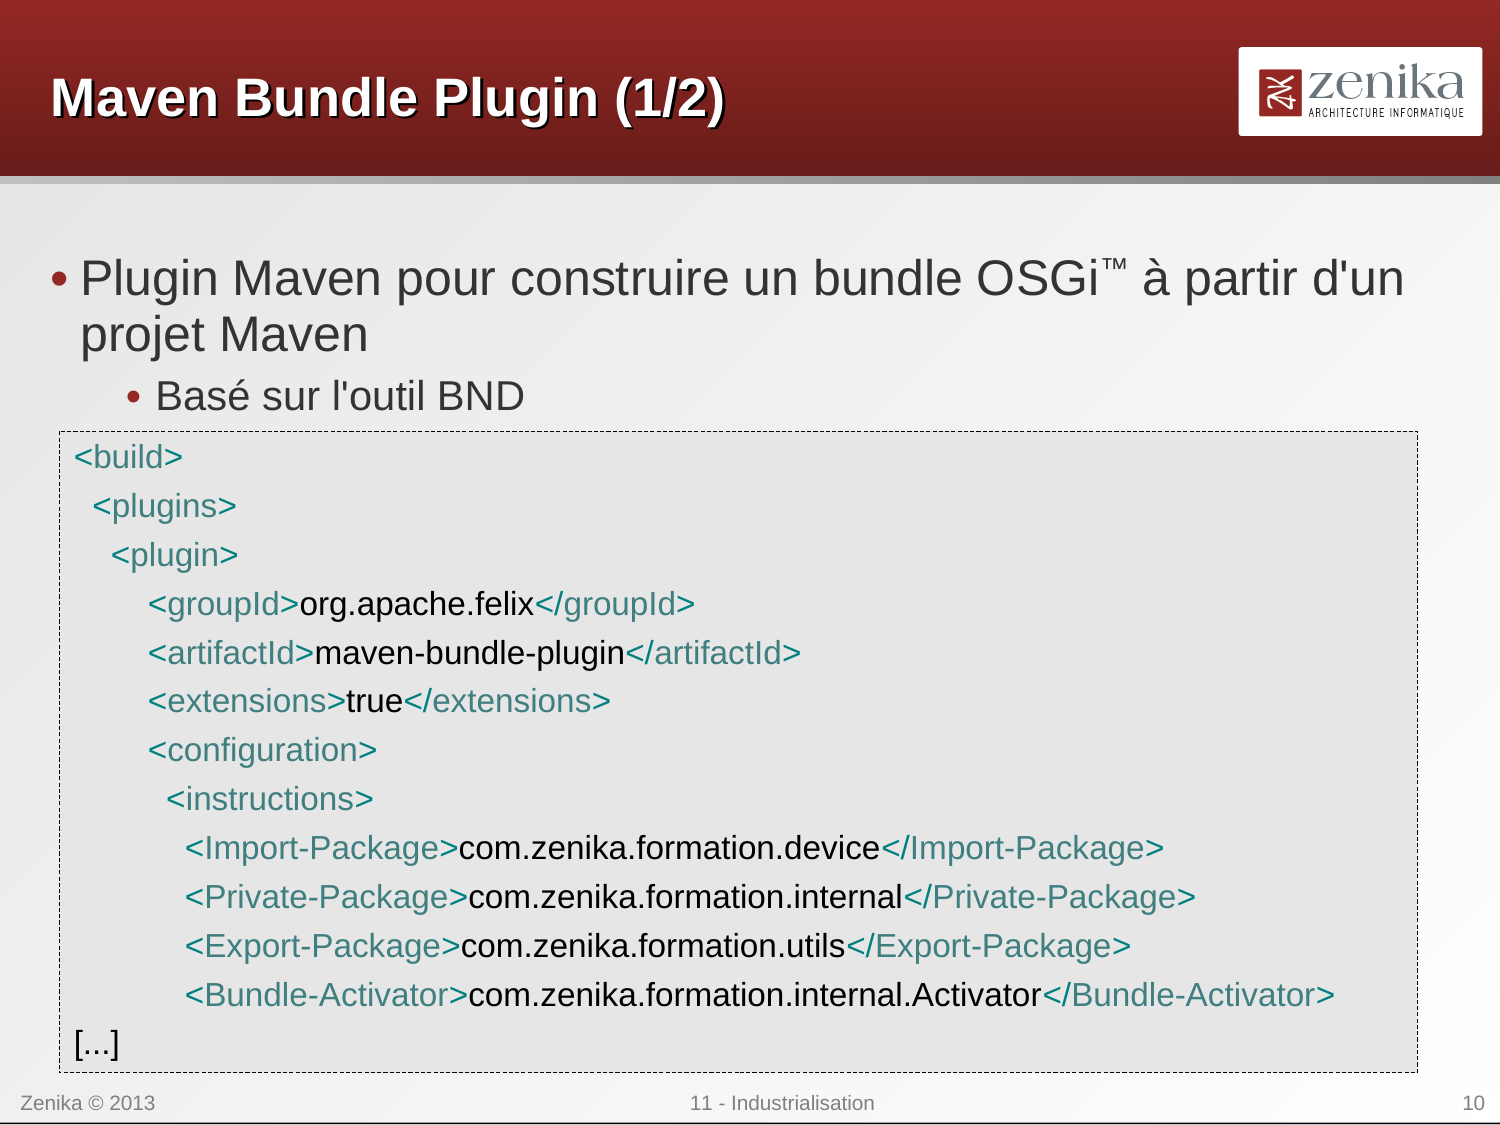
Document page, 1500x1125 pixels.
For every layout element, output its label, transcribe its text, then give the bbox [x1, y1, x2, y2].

list Plugin Maven pour construire un bundle OSGi™ à partir d'un projet Maven Basé sur l'outil BND [50, 249, 1435, 1064]
picture [1257, 58, 1464, 125]
list <build> <plugins> <plugin> <groupId>org.apache.felix</groupId> <artifactId>maven-bundle-plugin</artifactId> <extensions>true</extensions> <configuration> <instructions> <Import-Package>com.zenika.formation.device</Import-Package> <Private-Package>com.zenika.formation.internal</Private-Package> <Export-Package>com.zenika.formation.utils</Export-Package> <Bundle-Activator>com.zenika.formation.internal.Activator</Bundle-Activator> [...] [59, 431, 1418, 1073]
title Maven Bundle Plugin (1/2) [50, 15, 1206, 180]
